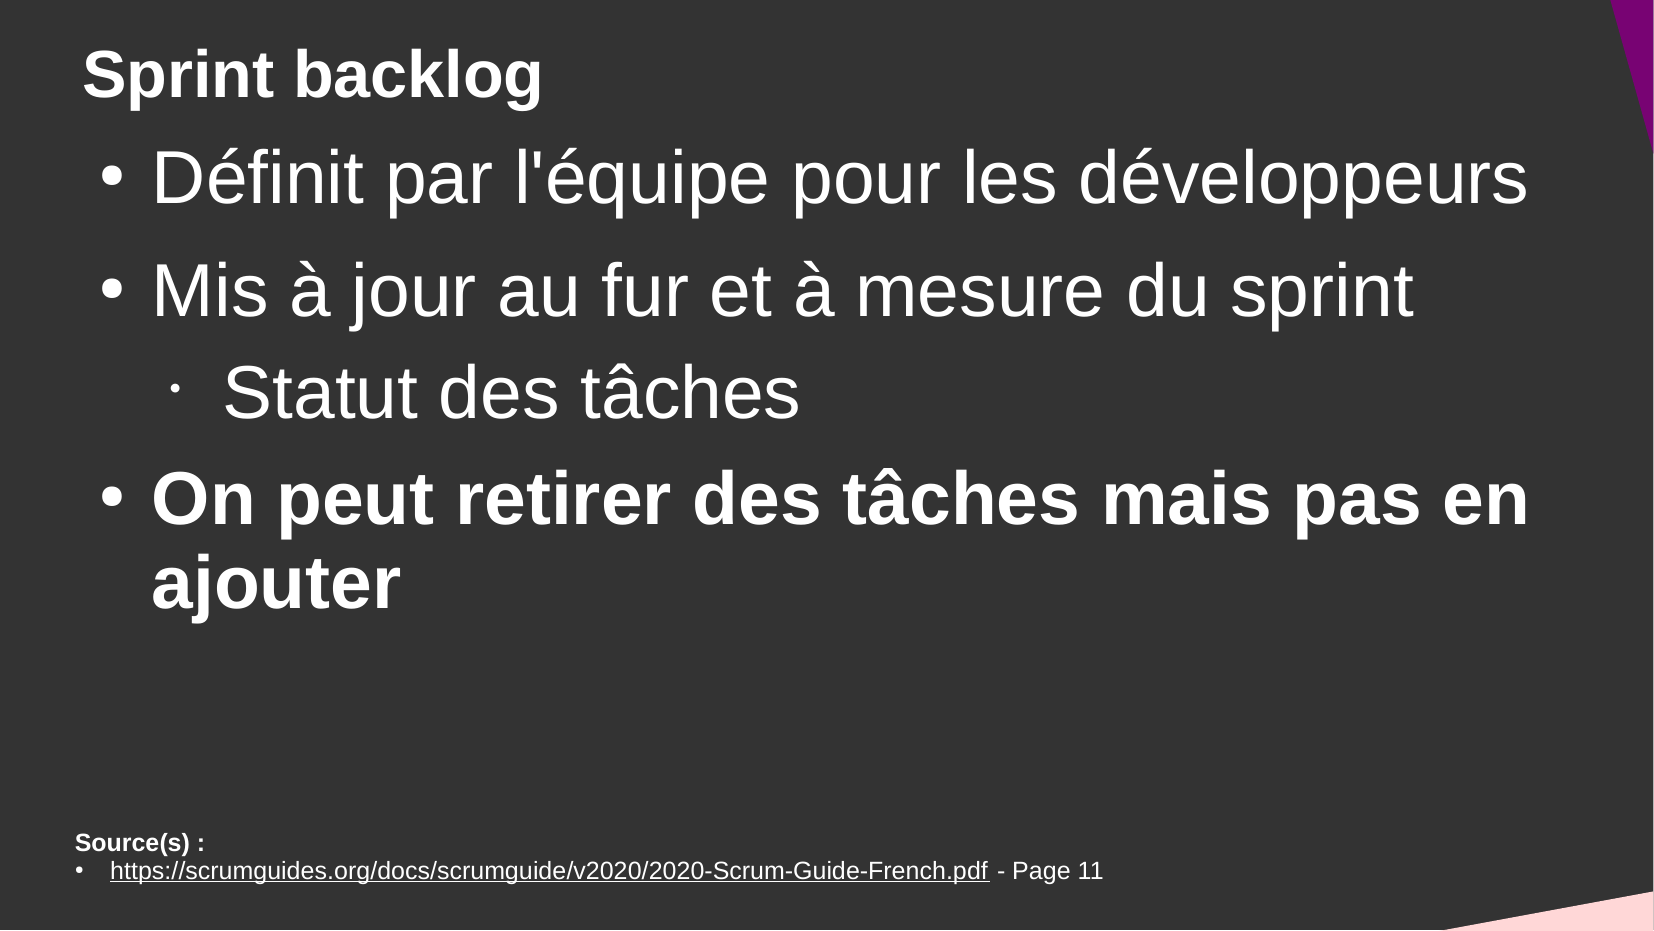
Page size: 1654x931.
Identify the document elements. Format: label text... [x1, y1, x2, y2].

text_box [1438, 891, 1654, 931]
list Définit par l'équipe pour les développeurs Mis à jour au fur et à mesure du sprint Statut des tâches On peut retirer des tâches mais pas en ajouter [80, 135, 1620, 697]
text_box [1610, 0, 1654, 156]
title Sprint backlog [82, 37, 1571, 122]
text_box Source(s) : https://scrumguides.org/docs/scrumguide/v2020/2020-Scrum-Guide-French.pdf - Page 11 [60, 821, 1546, 921]
